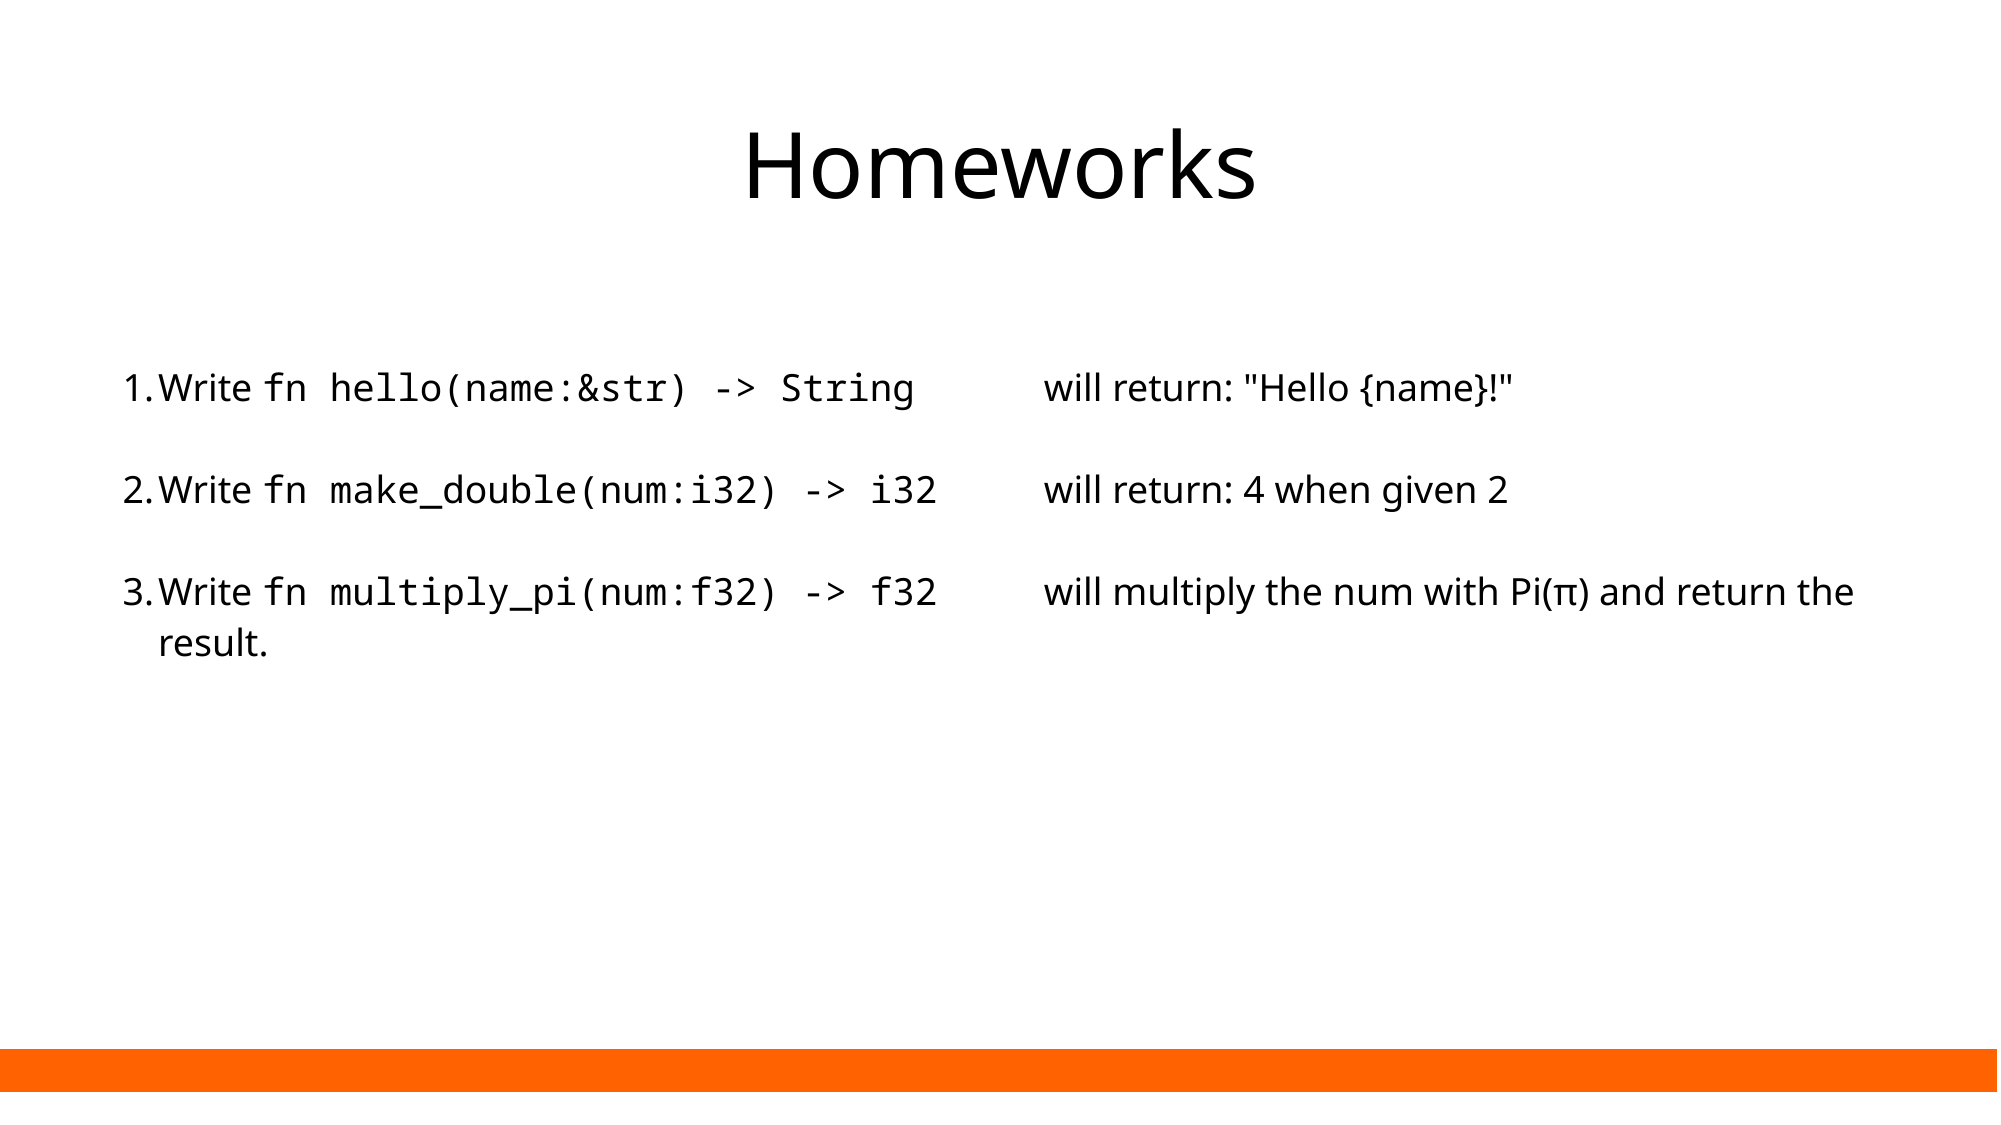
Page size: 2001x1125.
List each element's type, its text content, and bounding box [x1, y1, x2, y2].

title Homeworks [137, 59, 1863, 278]
text_box Write fn hello(name:&str) -> String will return: "Hello {name}!" Write fn make_double(num:i32) -> i32 will return: 4 when given 2 Write fn multiply_pi(num:f32) -> f32 will multiply the num with Pi(π) and return the result. [107, 354, 1893, 664]
text_box [0, 1049, 1997, 1092]
